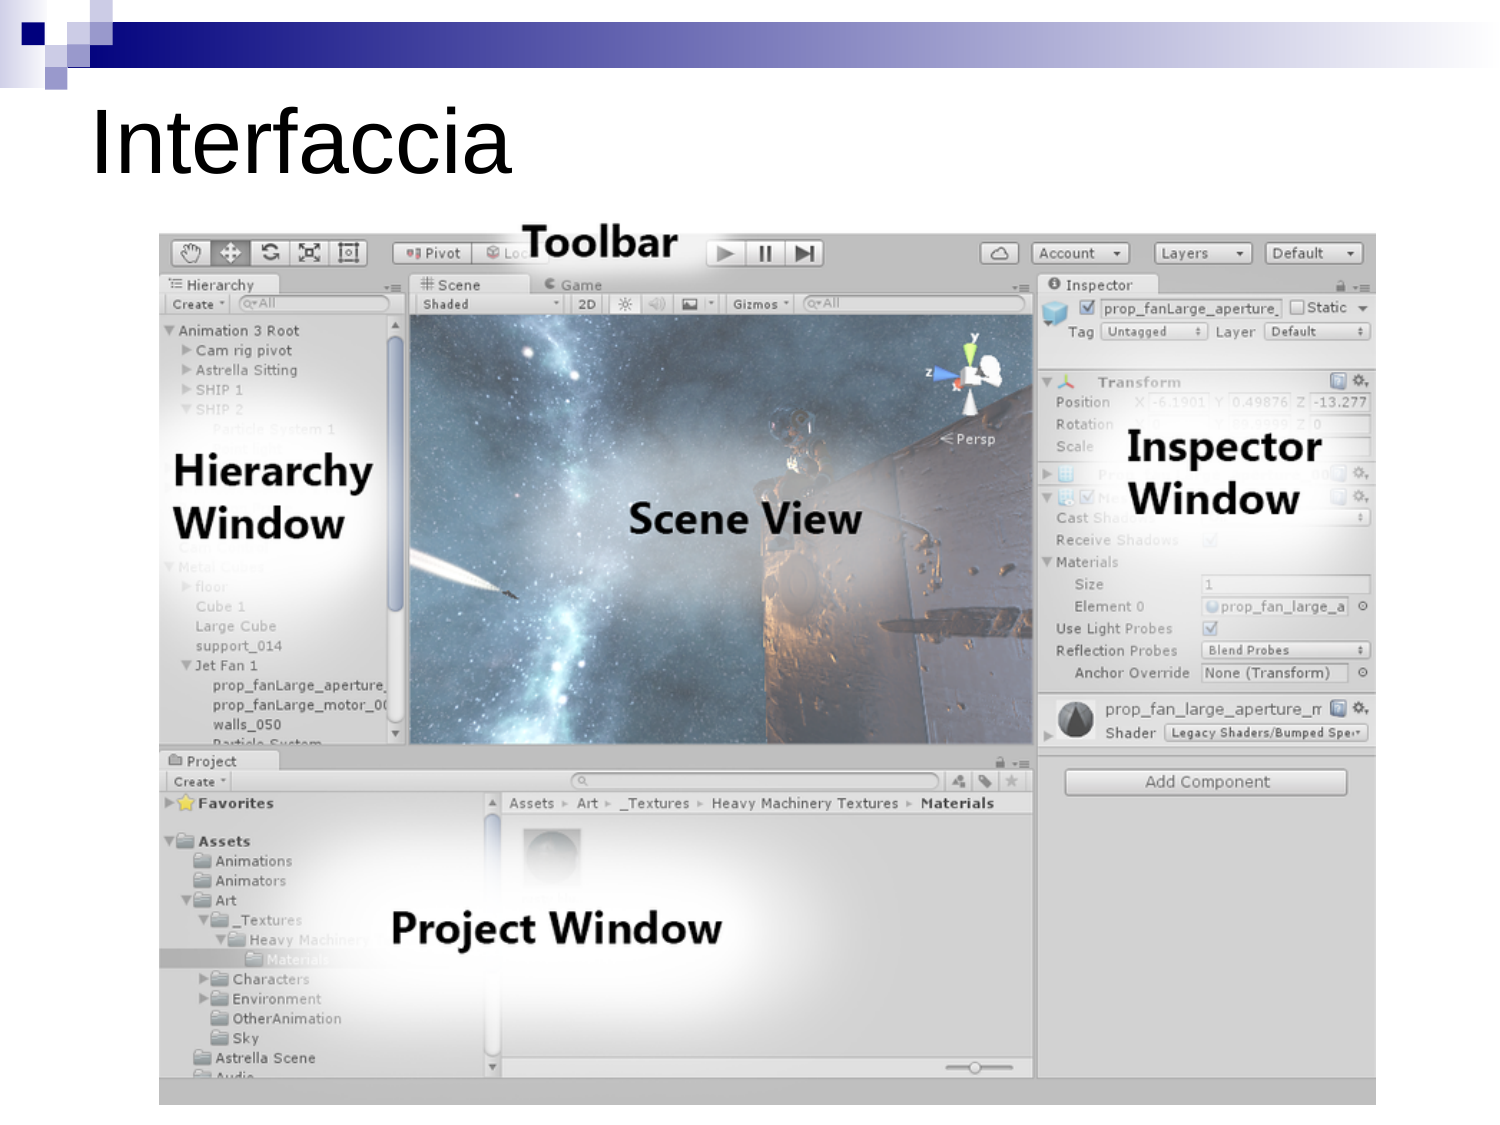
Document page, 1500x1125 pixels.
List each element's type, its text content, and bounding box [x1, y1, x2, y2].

picture [159, 219, 1376, 1105]
title Interfaccia [75, 75, 1425, 300]
